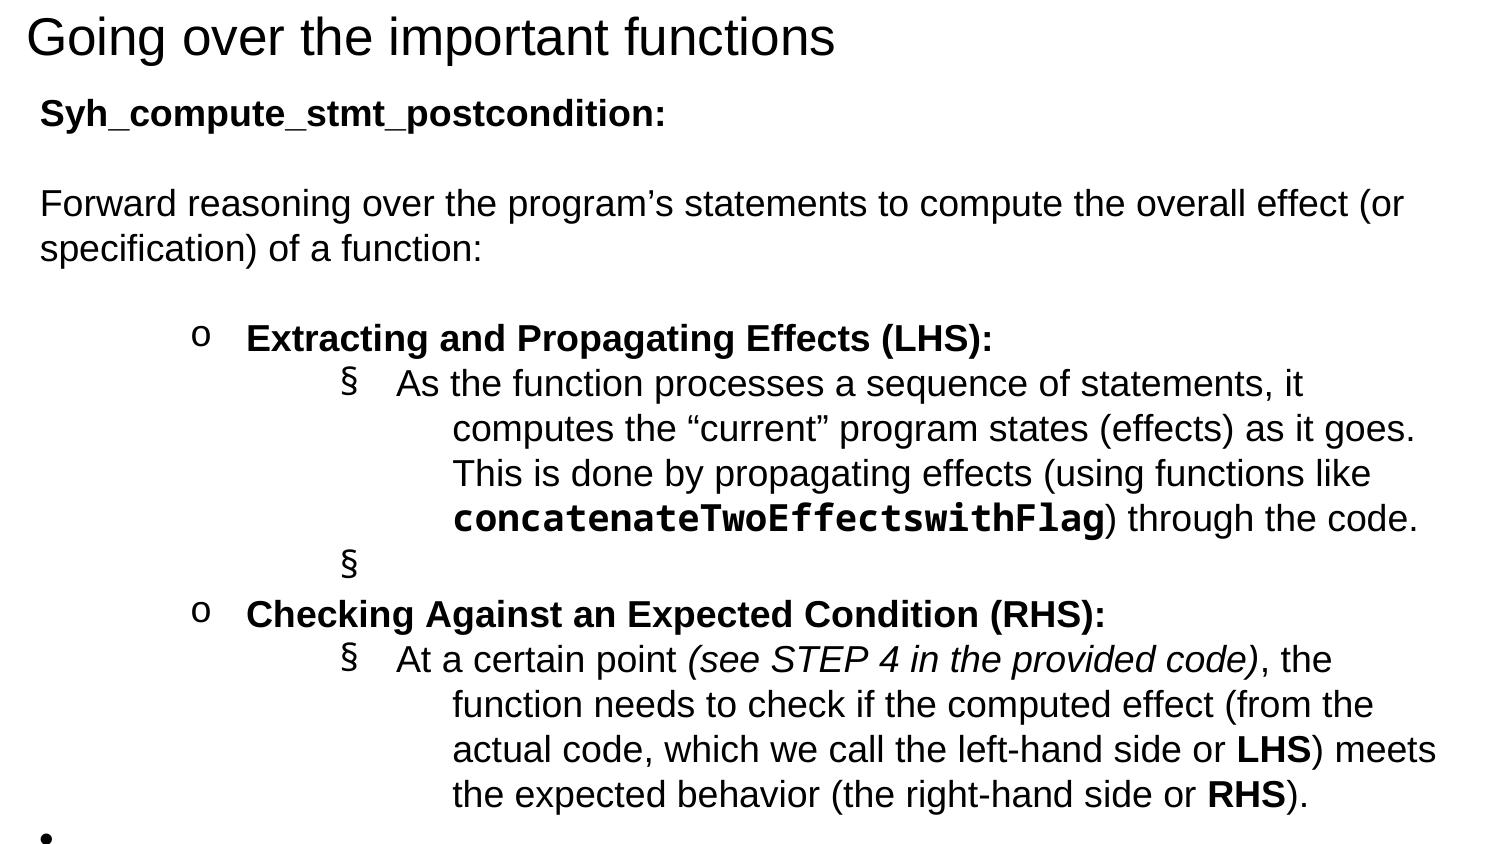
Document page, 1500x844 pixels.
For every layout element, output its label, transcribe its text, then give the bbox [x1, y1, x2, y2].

text_box Syh_compute_stmt_postcondition: Forward reasoning over the program’s statements to compute the overall effect (or specification) of a function: Extracting and Propagating Effects (LHS): As the function processes a sequence of statements, it computes the “current” program states (effects) as it goes. This is done by propagating effects (using functions like concatenateTwoEffectswithFlag) through the code. Checking Against an Expected Condition (RHS): At a certain point (see STEP 4 in the provided code), the function needs to check if the computed effect (from the actual code, which we call the left-hand side or LHS) meets the expected behavior (the right-hand side or RHS). [24, 81, 1475, 844]
title Going over the important functions [11, 0, 1409, 82]
